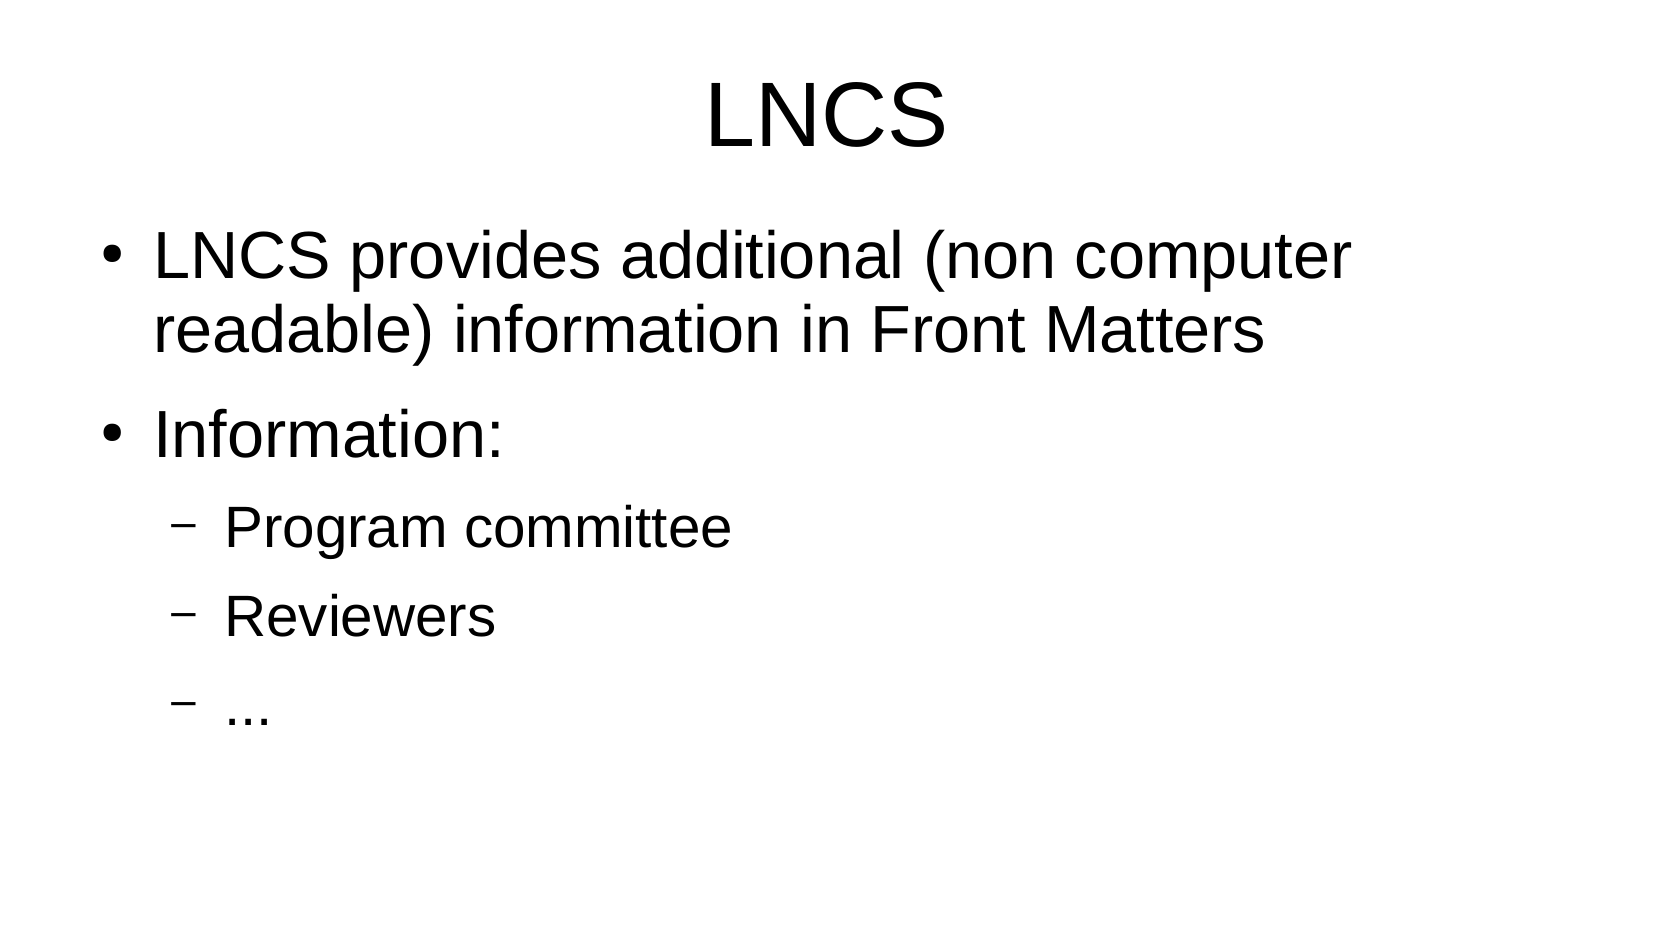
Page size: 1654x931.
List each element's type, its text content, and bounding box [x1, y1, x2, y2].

title LNCS [82, 37, 1571, 193]
list LNCS provides additional (non computer readable) information in Front Matters Information: Program committee Reviewers ... [82, 217, 1571, 758]
